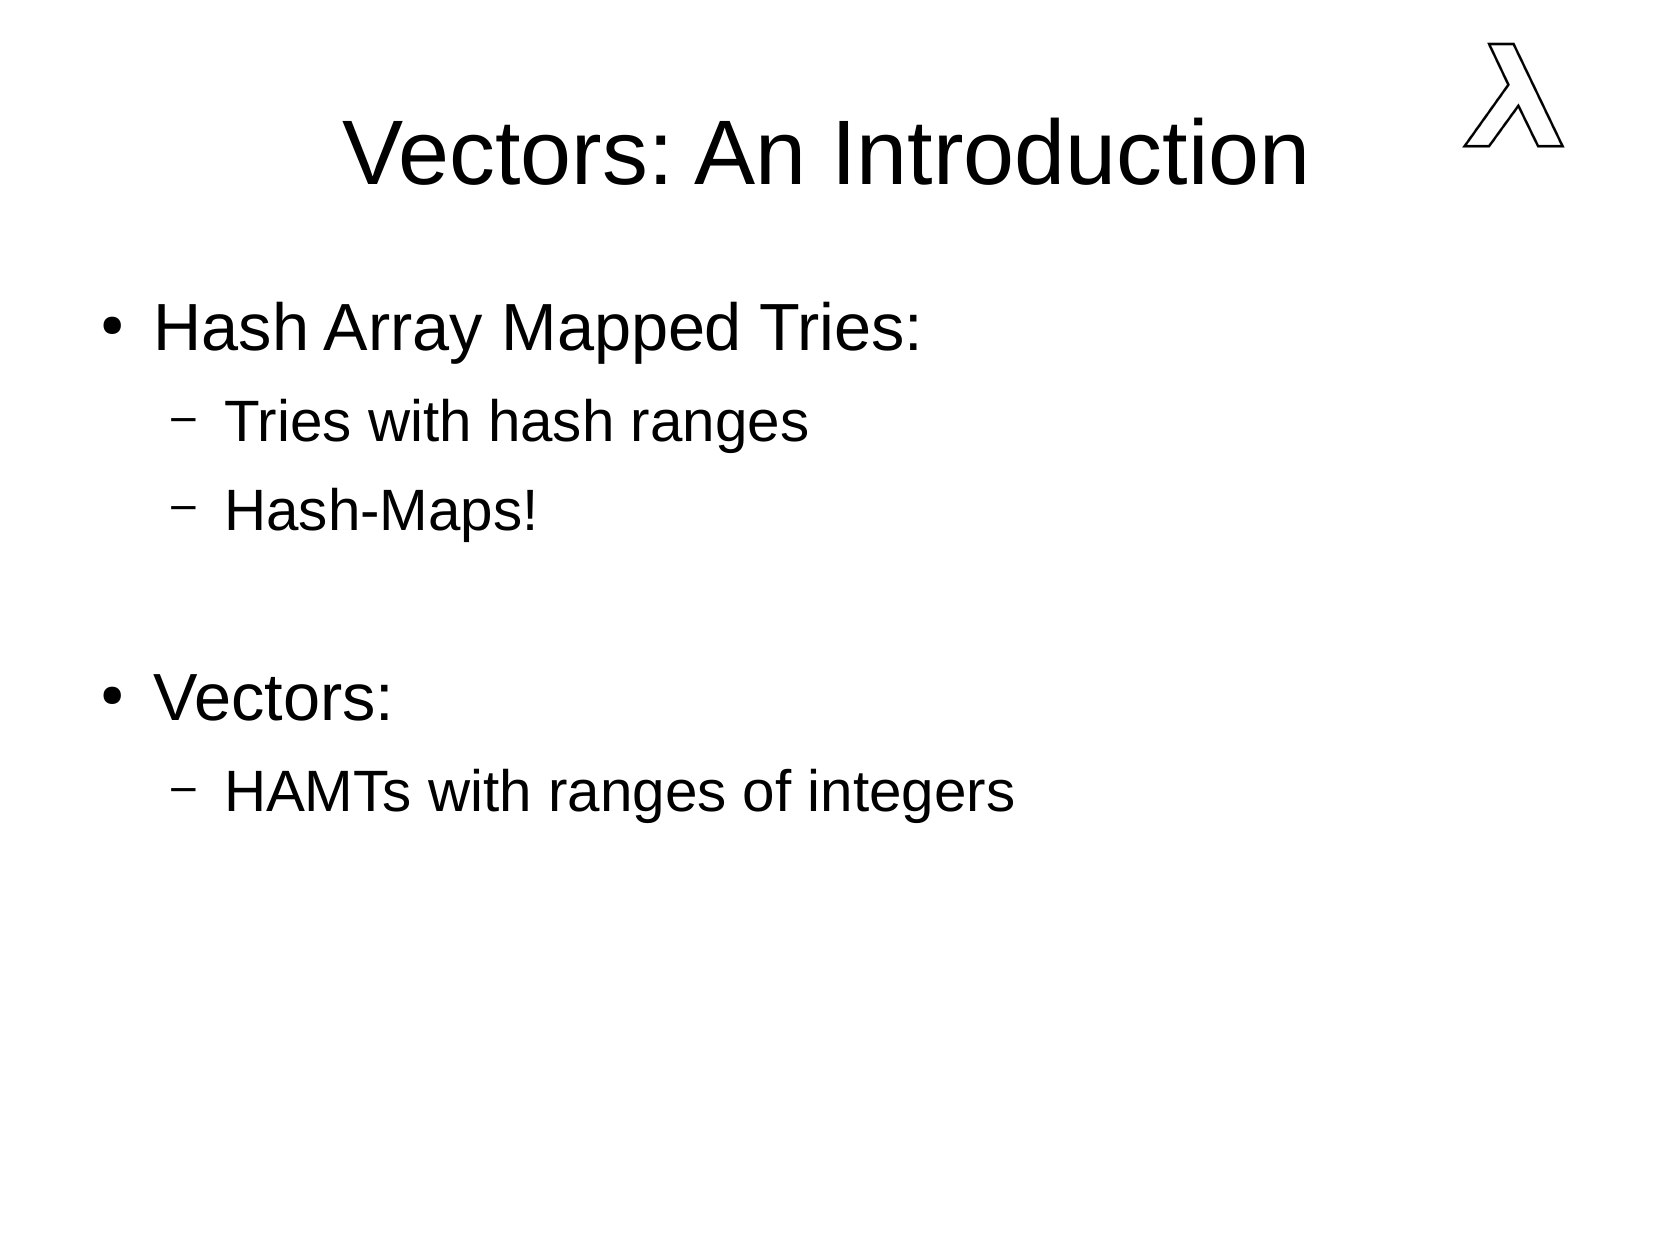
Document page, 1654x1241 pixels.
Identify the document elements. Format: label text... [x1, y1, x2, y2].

list Hash Array Mapped Tries: Tries with hash ranges Hash-Maps! Vectors: HAMTs with ranges of integers [82, 290, 1571, 1010]
picture [1440, 40, 1587, 151]
title Vectors: An Introduction [82, 49, 1571, 257]
